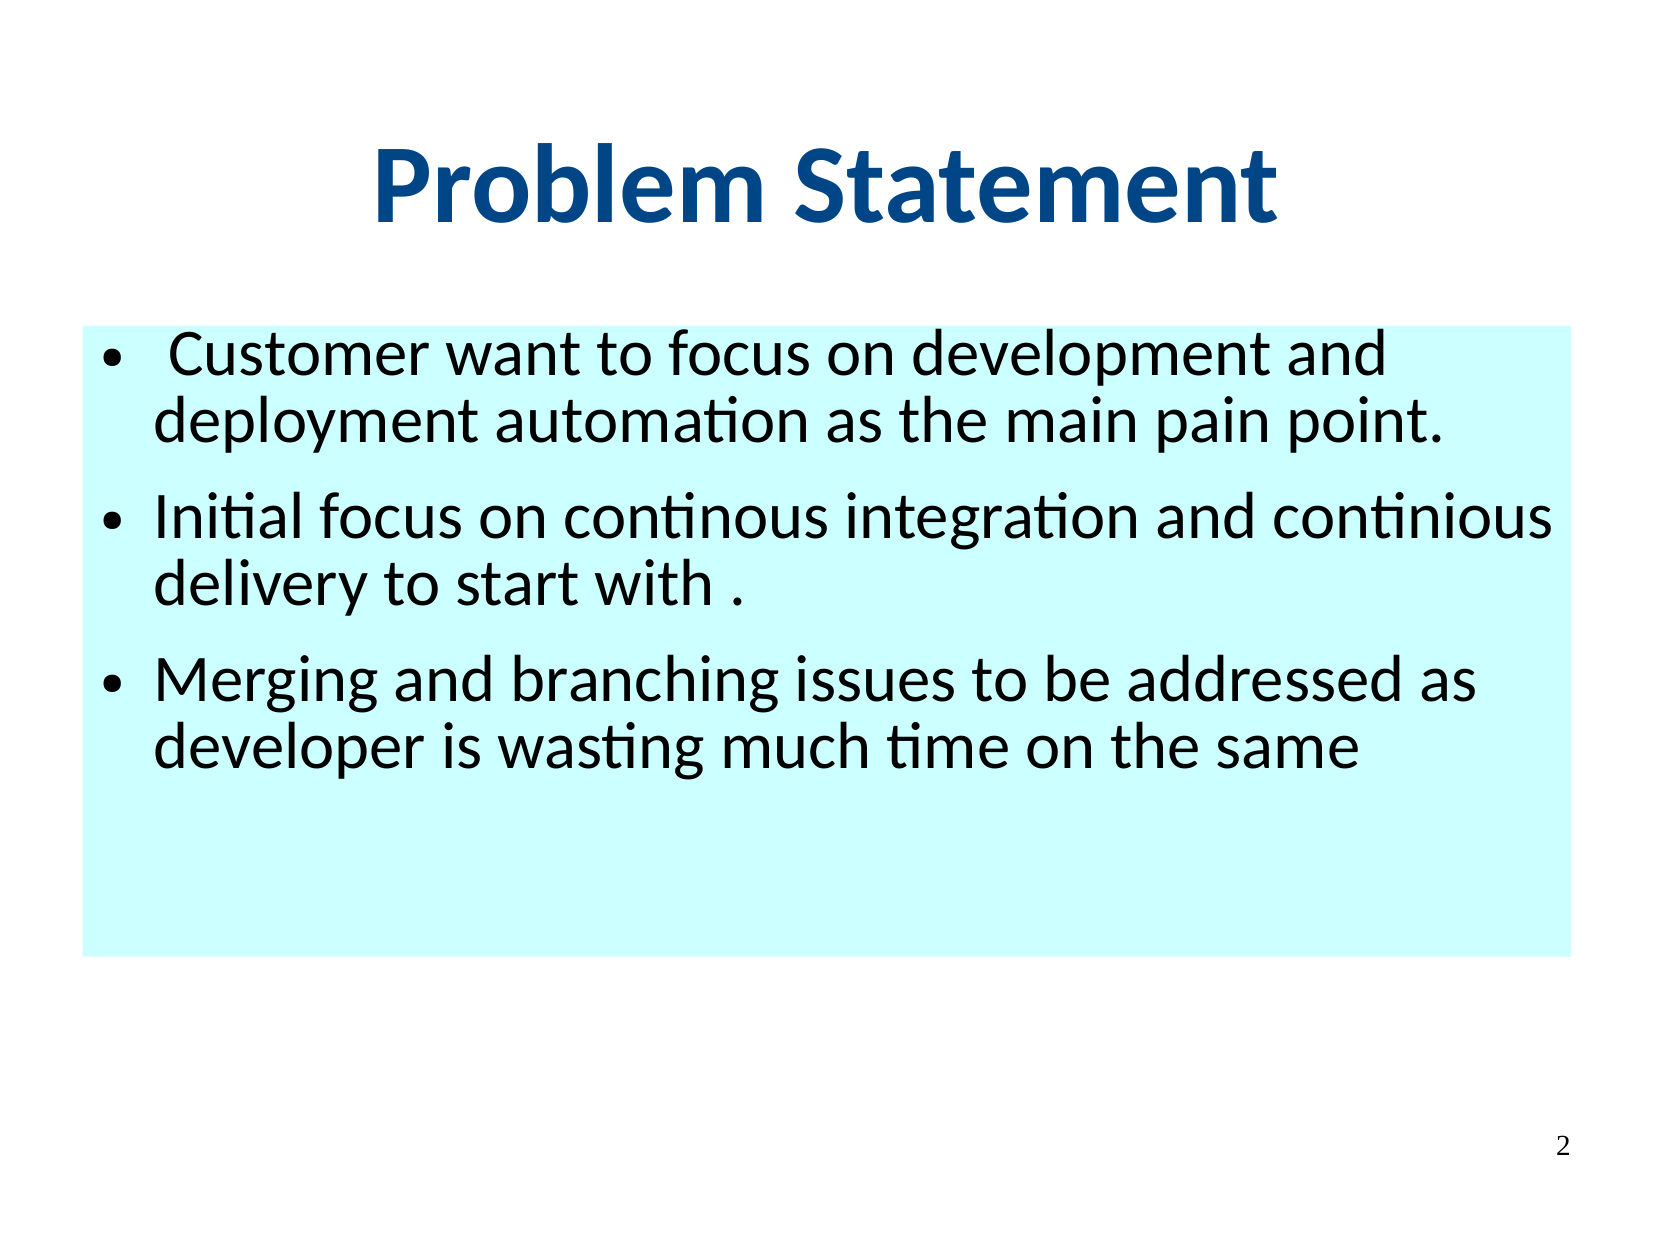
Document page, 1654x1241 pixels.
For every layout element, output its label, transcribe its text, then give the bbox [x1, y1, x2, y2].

title Problem Statement [82, 90, 1571, 298]
list Customer want to focus on development and deployment automation as the main pain point. Initial focus on continous integration and continious delivery to start with . Merging and branching issues to be addressed as developer is wasting much time on the same [82, 325, 1571, 957]
